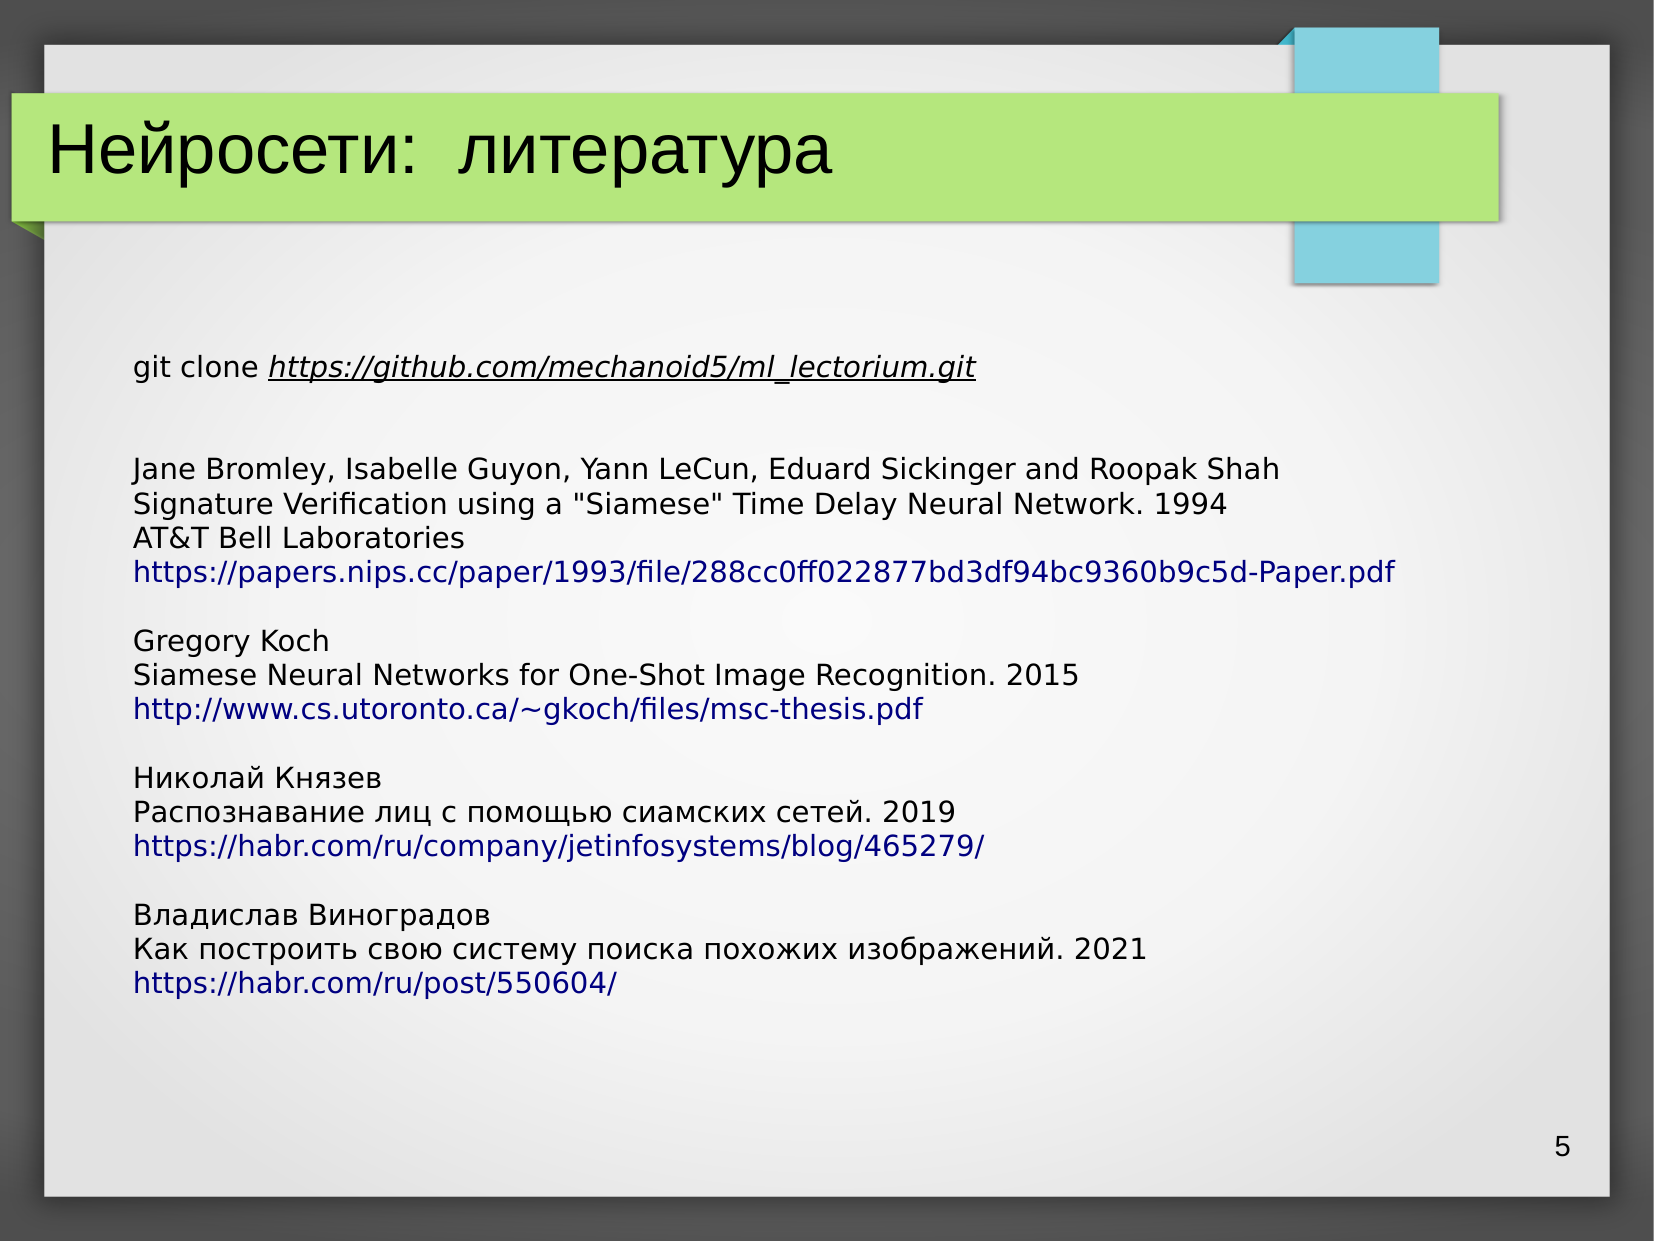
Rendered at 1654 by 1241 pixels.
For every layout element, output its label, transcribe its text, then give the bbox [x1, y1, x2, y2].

text_box git clone https://github.com/mechanoid5/ml_lectorium.git Jane Bromley, Isabelle Guyon, Yann LeCun, Eduard Sickinger and Roopak Shah Signature Verification using a "Siamese" Time Delay Neural Network. 1994 AT&T Bell Laboratories https://papers.nips.cc/paper/1993/file/288cc0ff022877bd3df94bc9360b9c5d-Paper.pdf Gregory Koch Siamese Neural Networks for One-Shot Image Recognition. 2015 http://www.cs.utoronto.ca/~gkoch/files/msc-thesis.pdf Николай Князев Распознавание лиц с помощью сиамских сетей. 2019 https://habr.com/ru/company/jetinfosystems/blog/465279/ Владислав Виноградов Как построить свою систему поиска похожих изображений. 2021 https://habr.com/ru/post/550604/ [118, 342, 1595, 1146]
title Нейросети: литература [47, 96, 1536, 201]
picture [0, 0, 1654, 1241]
